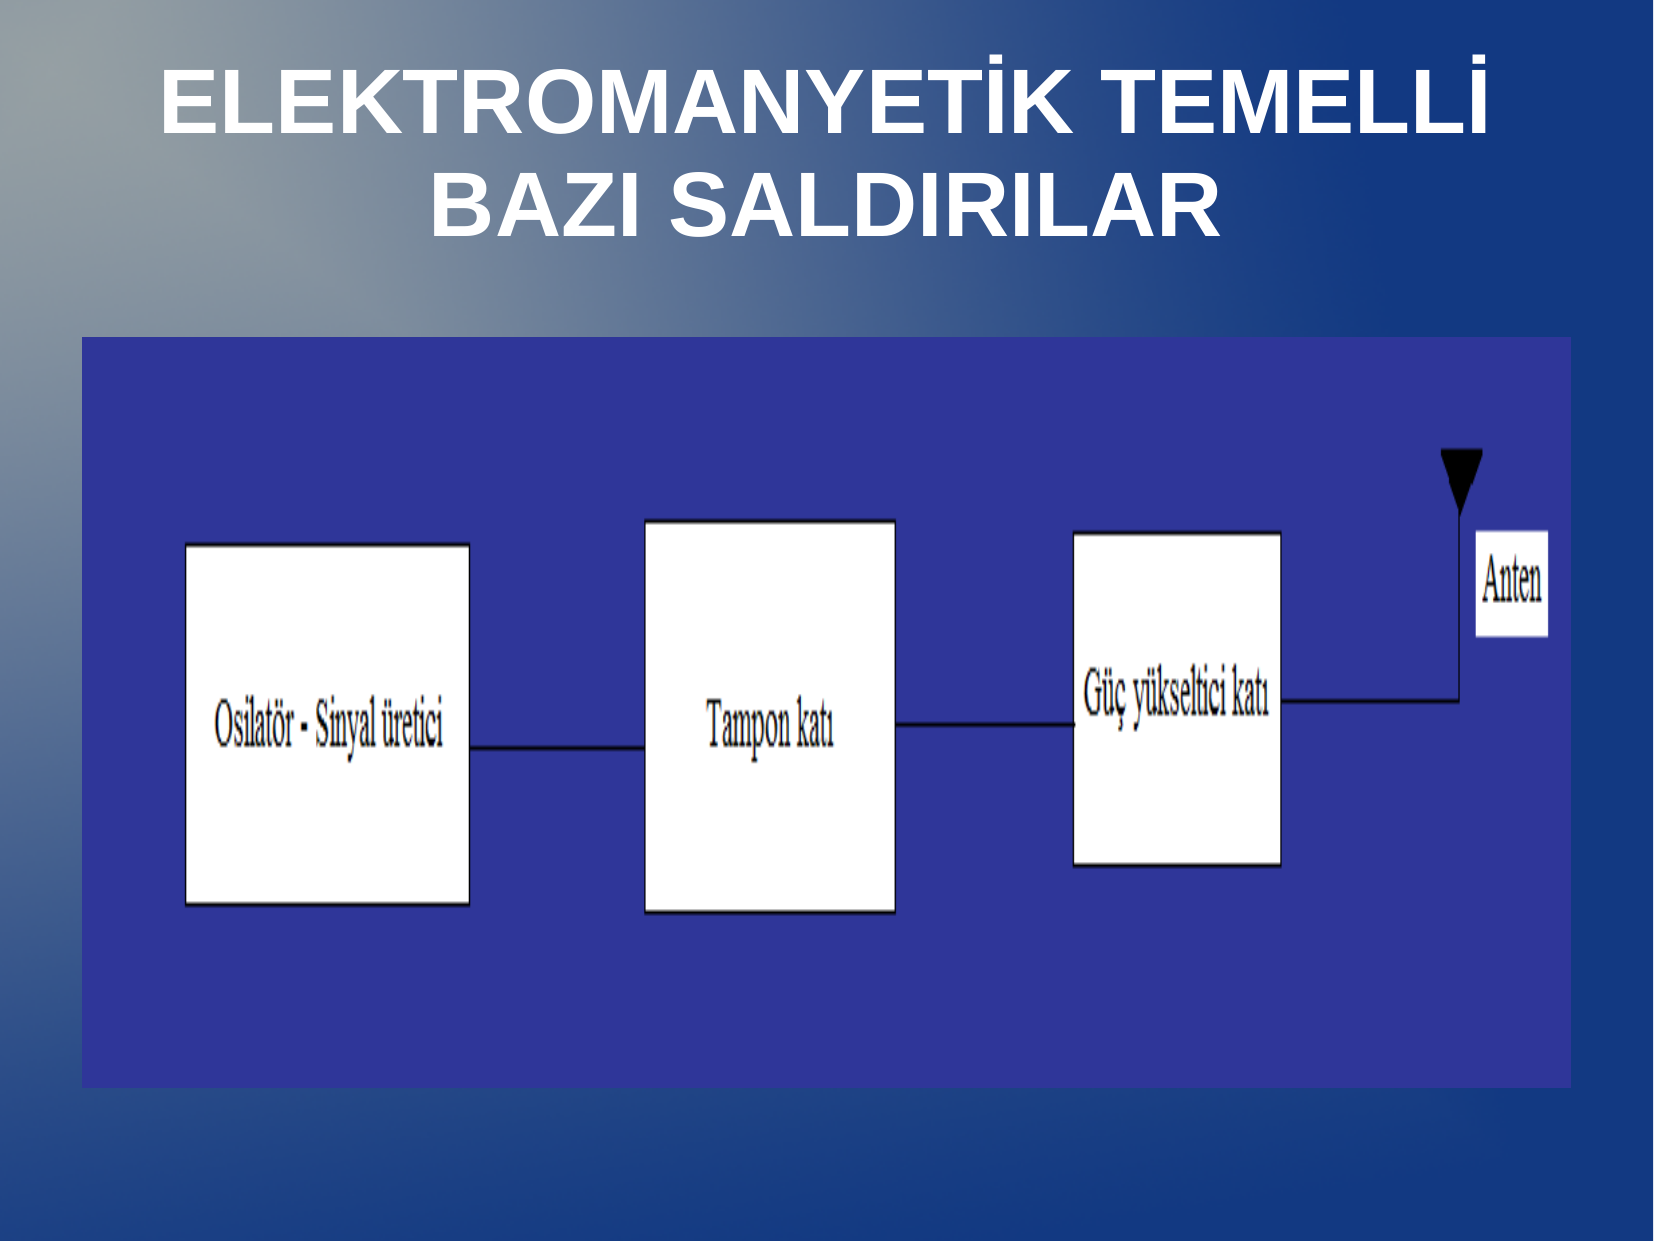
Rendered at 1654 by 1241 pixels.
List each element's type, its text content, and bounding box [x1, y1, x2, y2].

title ELEKTROMANYETİK TEMELLİ BAZI SALDIRILAR [82, 50, 1571, 256]
picture [0, 0, 1654, 1241]
